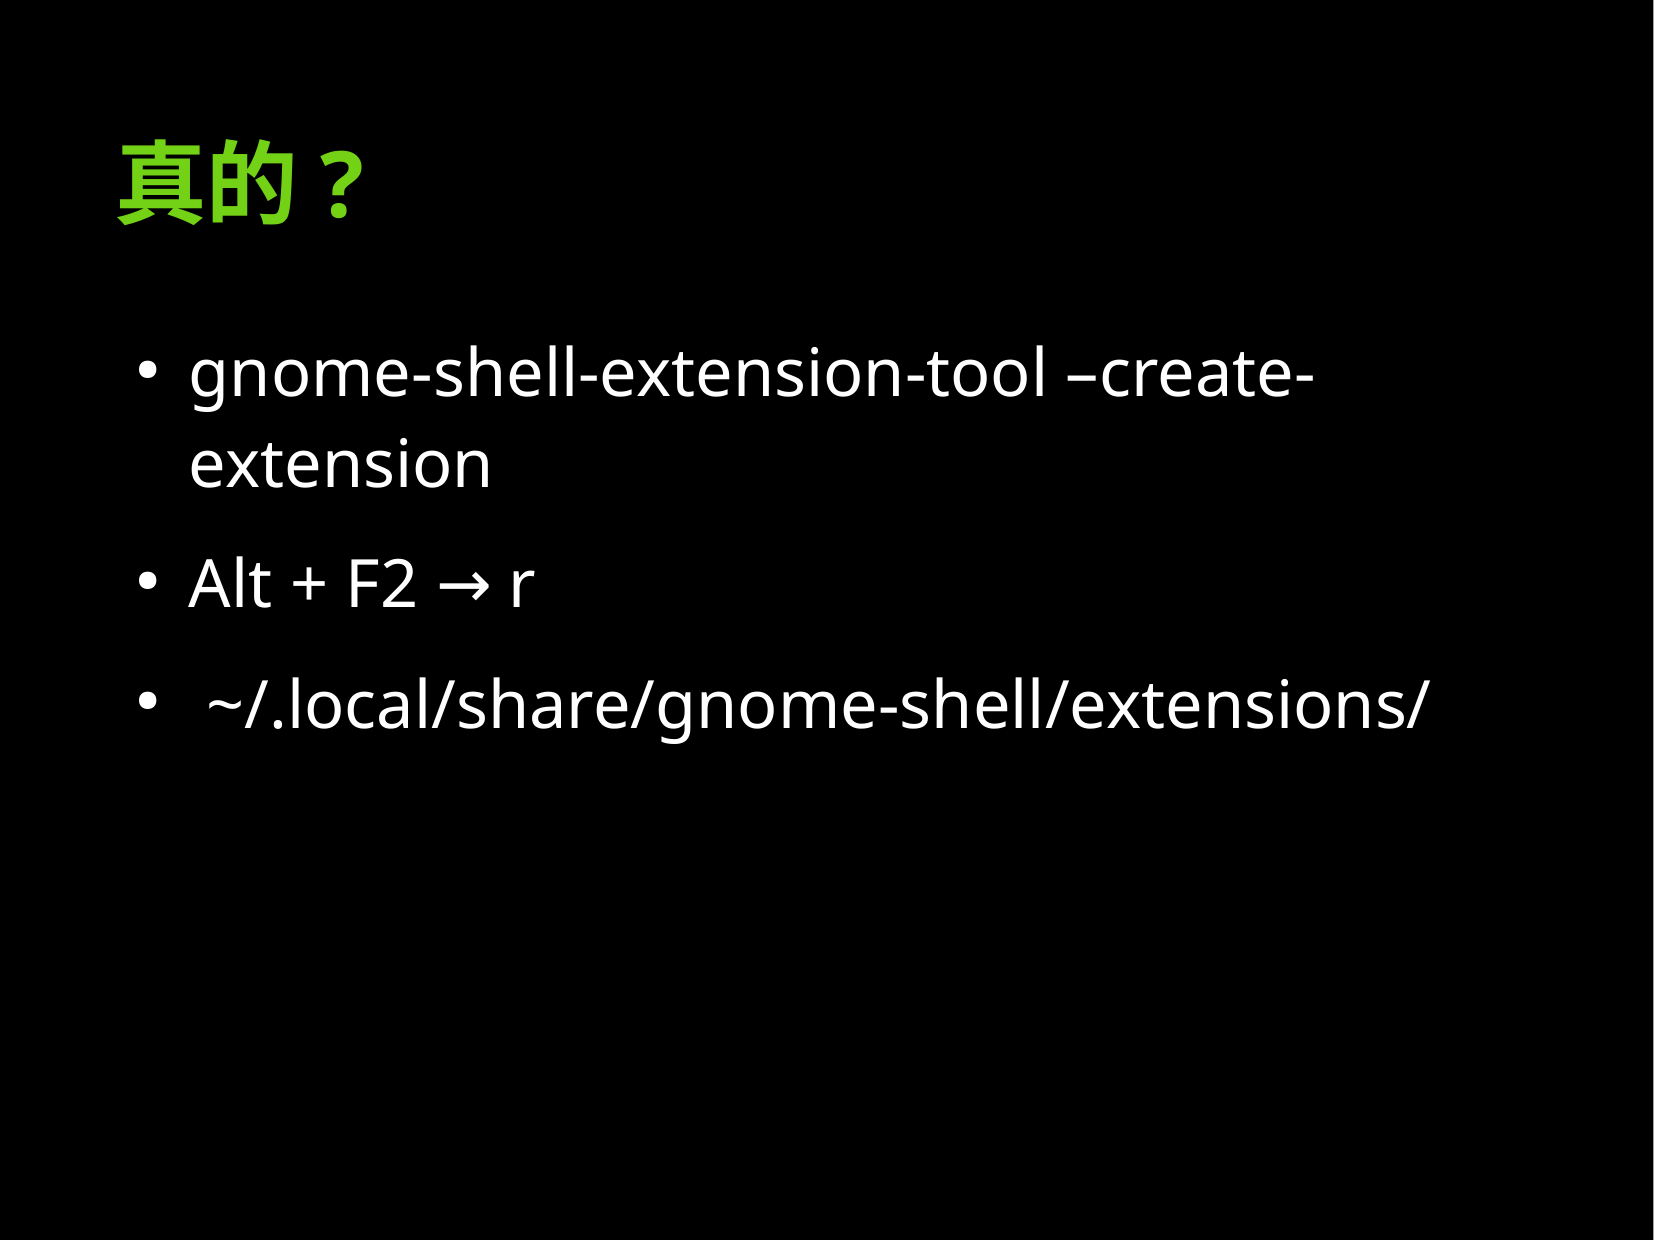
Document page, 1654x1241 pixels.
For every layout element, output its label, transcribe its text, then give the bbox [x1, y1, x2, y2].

title 真的? [115, 78, 1539, 287]
list gnome-shell-extension-tool –create-extension Alt + F2 → r ~/.local/share/gnome-shell/extensions/ [118, 325, 1536, 1145]
